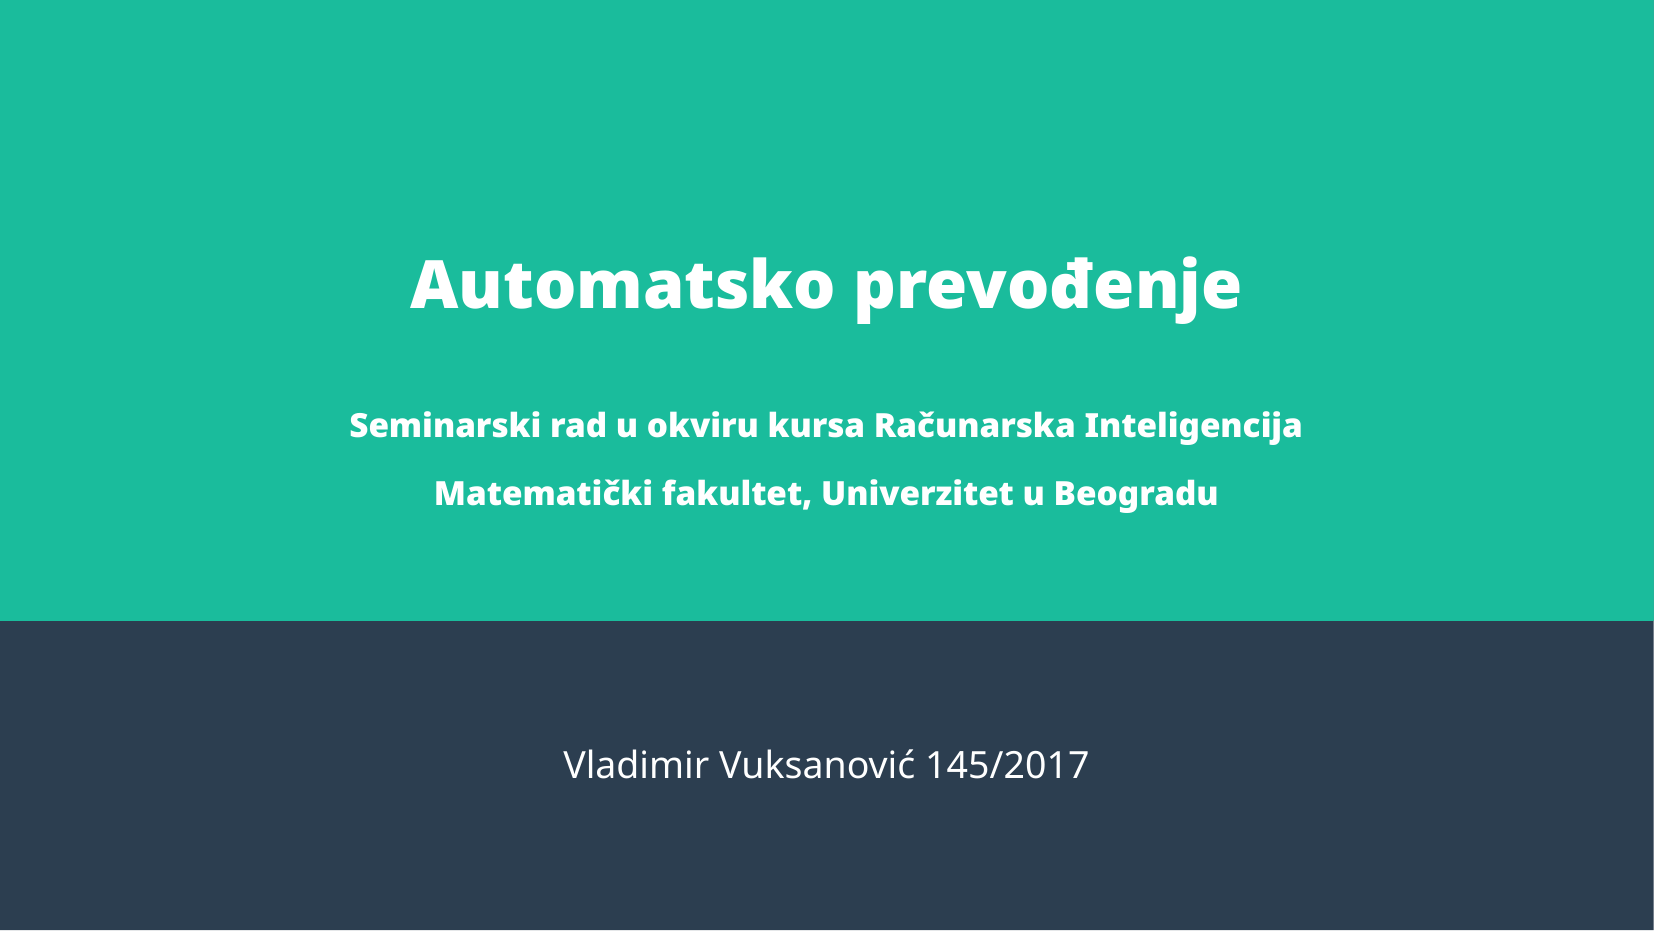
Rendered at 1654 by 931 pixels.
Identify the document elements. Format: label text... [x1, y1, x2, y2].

subtitle Vladimir Vuksanović 145/2017 [59, 642, 1595, 886]
title Automatsko prevođenje Seminarski rad u okviru kursa Računarska Inteligencija Matematički fakultet, Univerzitet u Beogradu [59, 215, 1595, 492]
